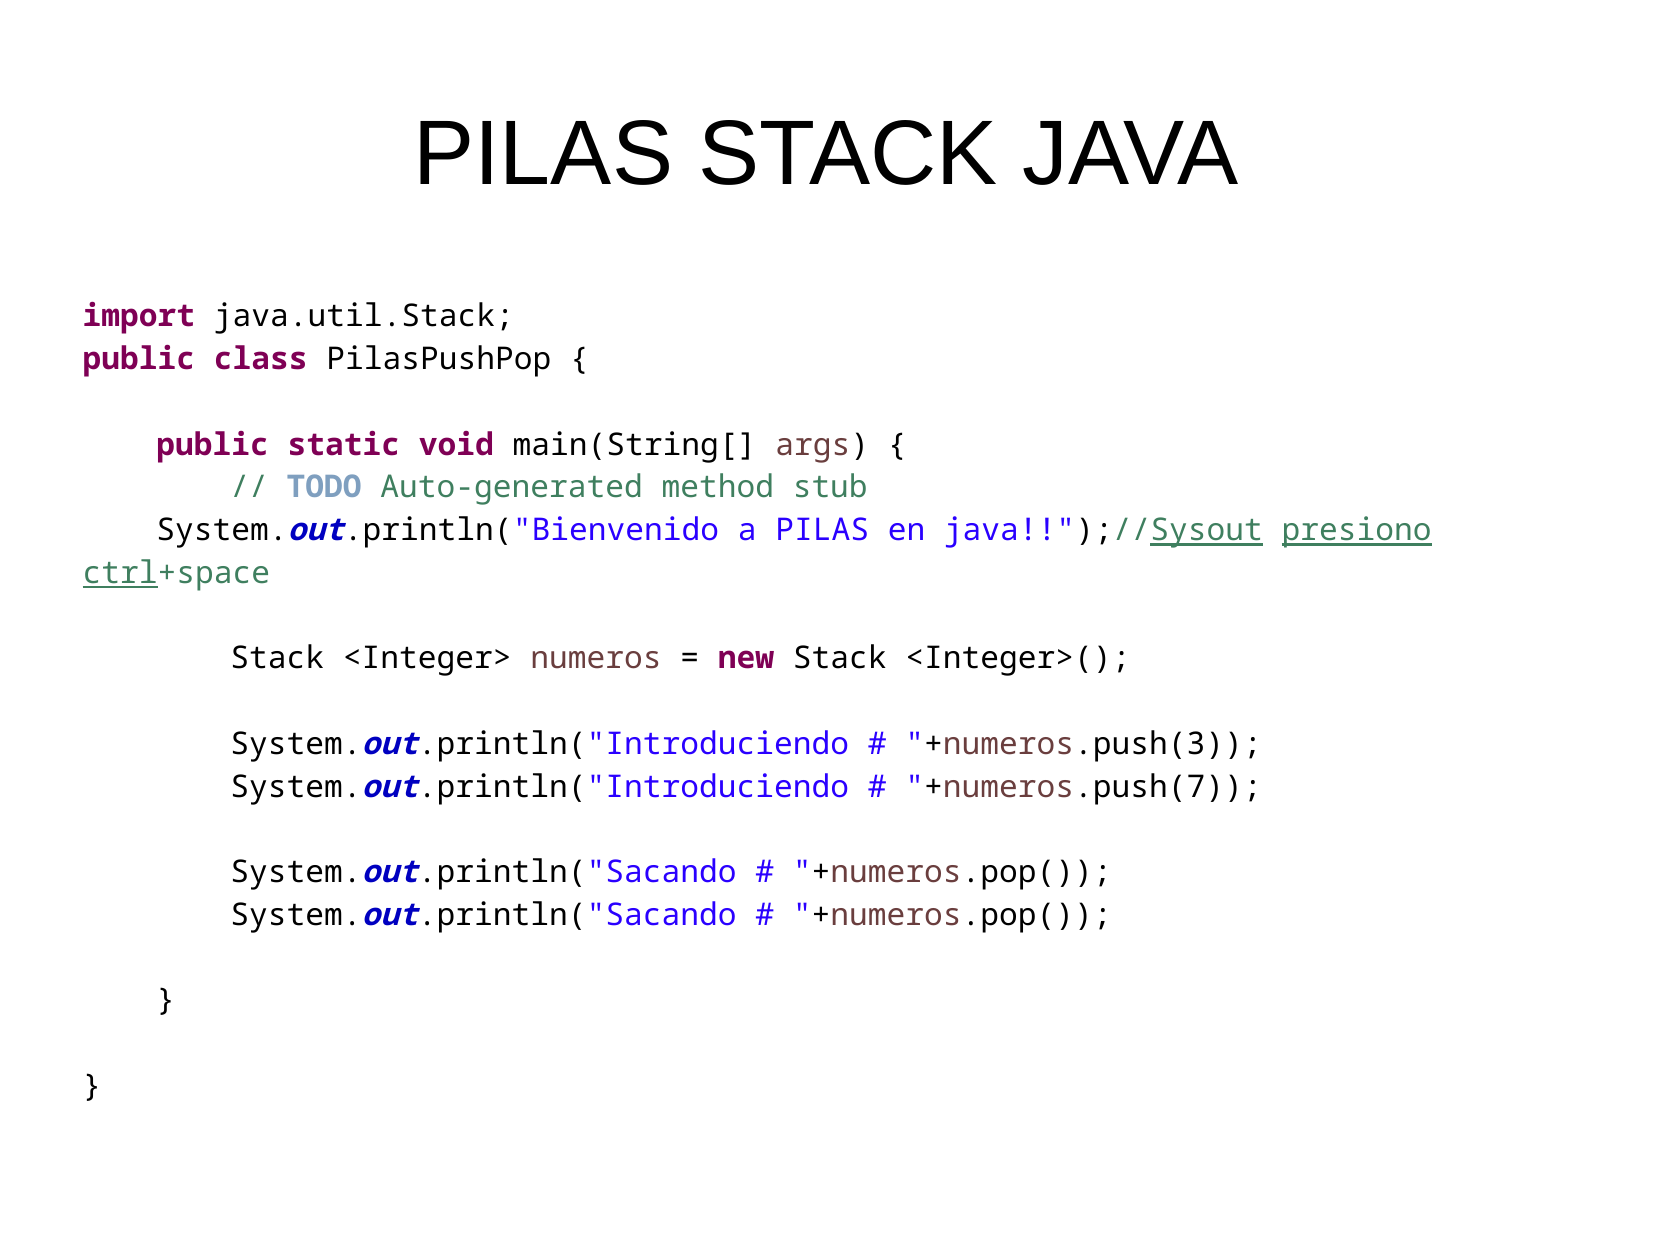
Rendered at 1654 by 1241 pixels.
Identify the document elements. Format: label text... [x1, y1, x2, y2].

subtitle import java.util.Stack; public class PilasPushPop { public static void main(String[] args) { // TODO Auto-generated method stub System.out.println("Bienvenido a PILAS en java!!");//Sysout presiono ctrl+space Stack <Integer> numeros = new Stack <Integer>(); System.out.println("Introduciendo # "+numeros.push(3)); System.out.println("Introduciendo # "+numeros.push(7)); System.out.println("Sacando # "+numeros.pop()); System.out.println("Sacando # "+numeros.pop()); } } [82, 290, 1571, 1109]
title PILAS STACK JAVA [82, 49, 1571, 257]
